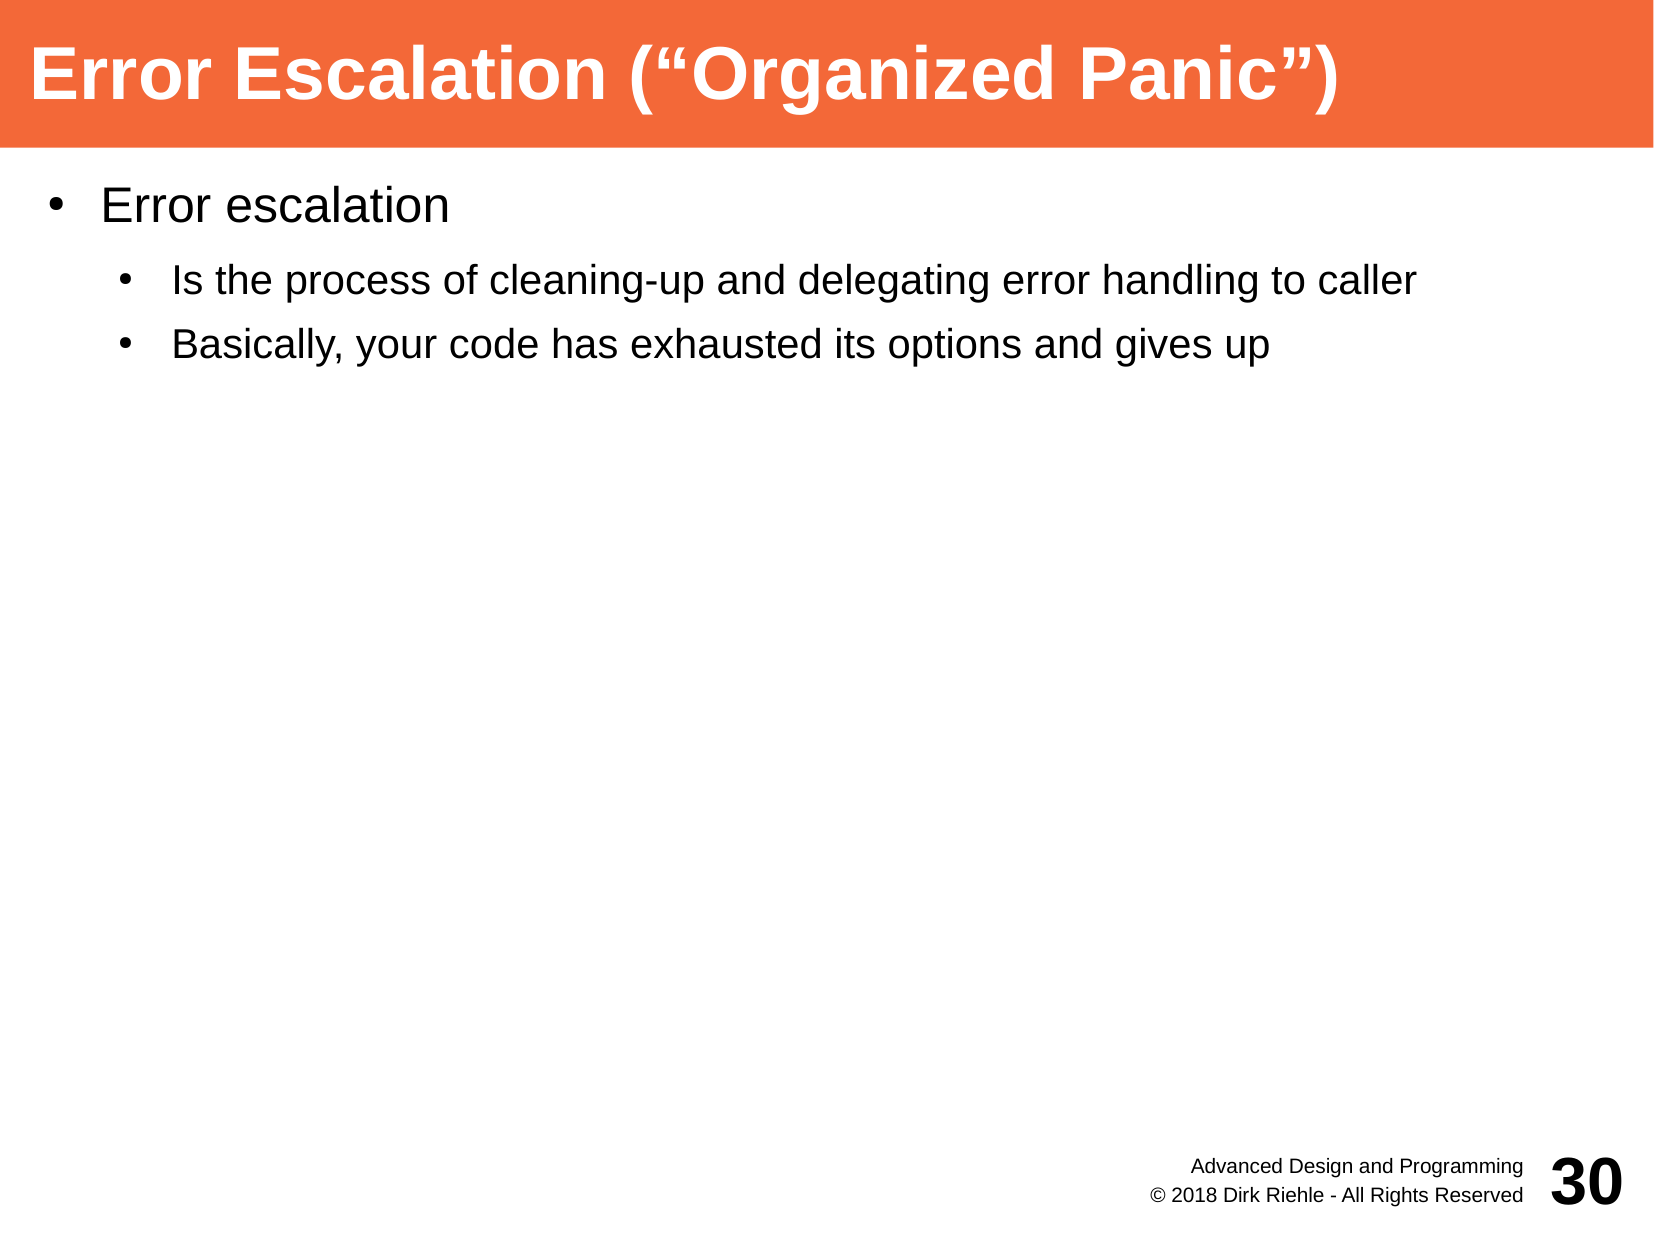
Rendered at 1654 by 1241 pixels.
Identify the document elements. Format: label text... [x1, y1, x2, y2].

title Error Escalation (“Organized Panic”) [0, 0, 1654, 148]
list Error escalation Is the process of cleaning-up and delegating error handling to caller Basically, your code has exhausted its options and gives up [29, 177, 1625, 1063]
